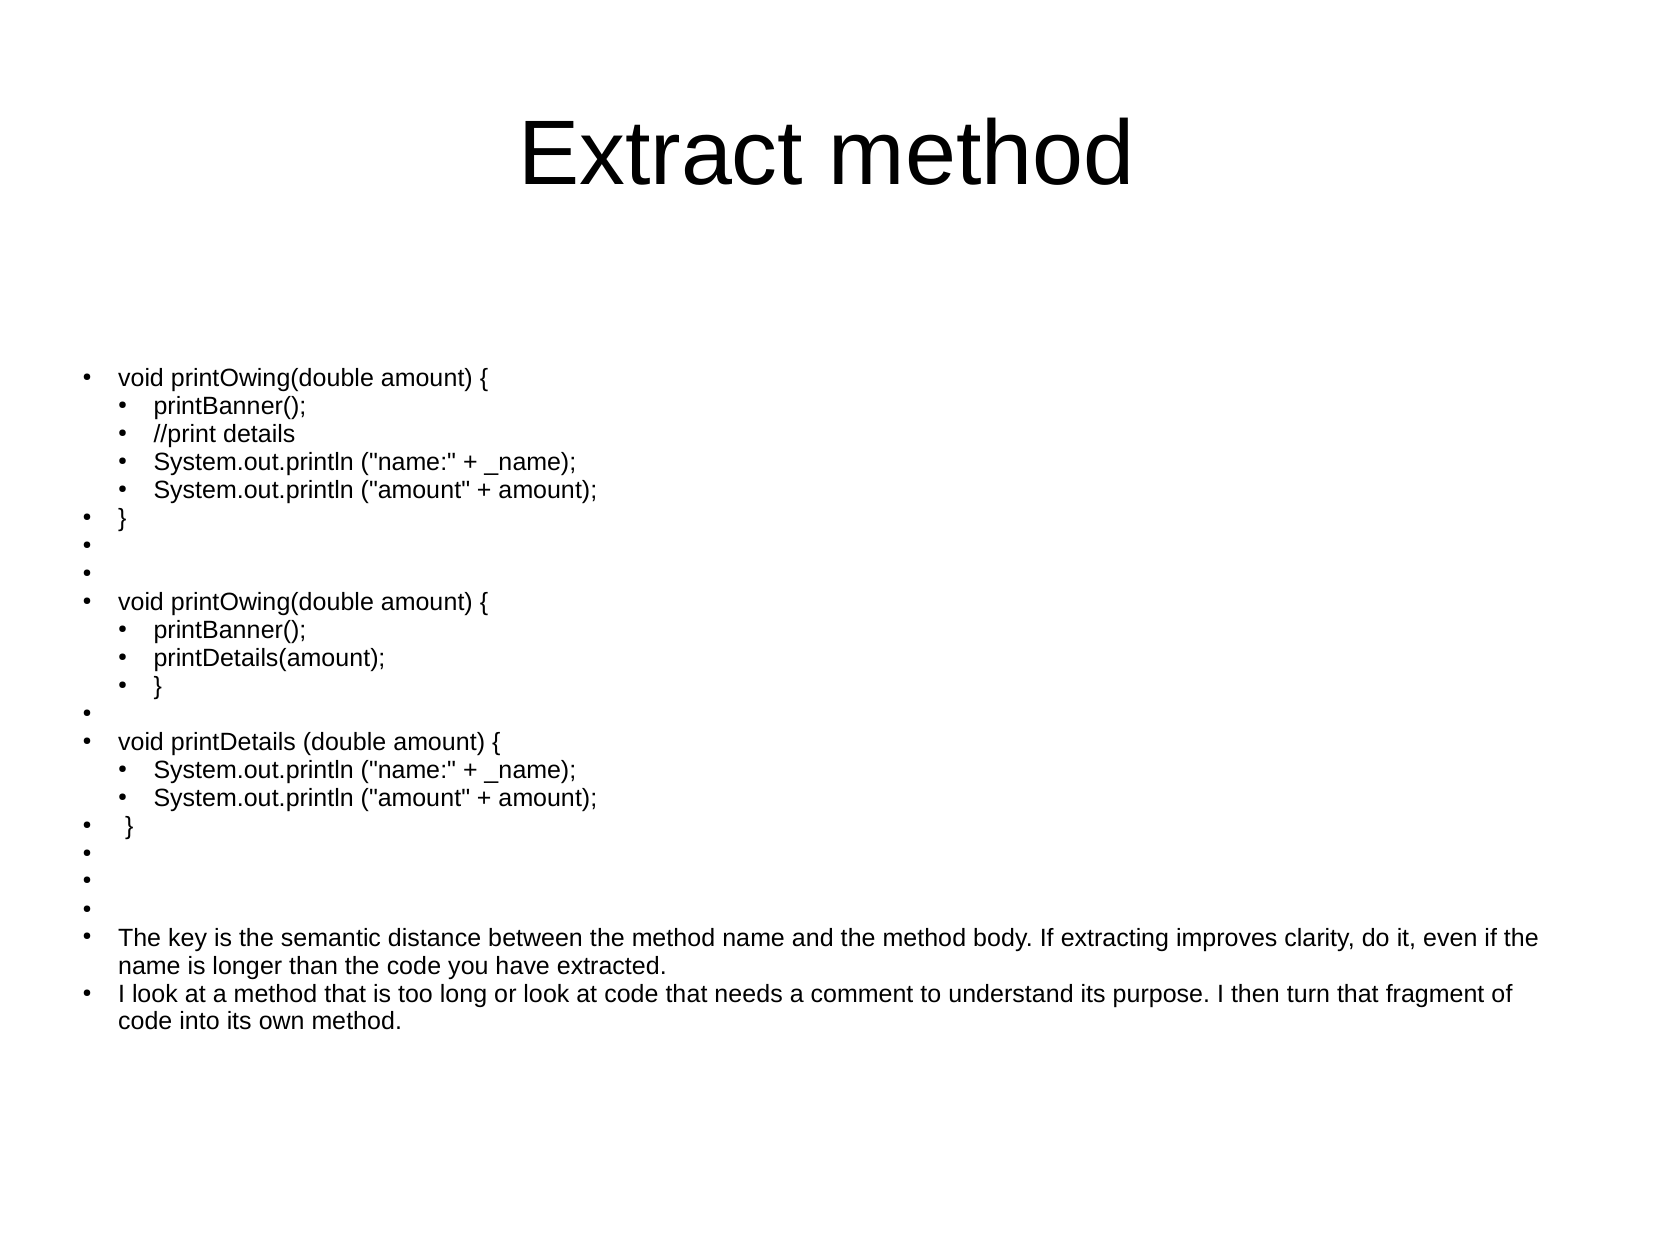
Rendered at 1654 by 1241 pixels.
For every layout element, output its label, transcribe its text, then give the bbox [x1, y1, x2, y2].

subtitle void printOwing(double amount) { printBanner(); //print details System.out.println ("name:" + _name); System.out.println ("amount" + amount); } void printOwing(double amount) { printBanner(); printDetails(amount); } void printDetails (double amount) { System.out.println ("name:" + _name); System.out.println ("amount" + amount); } The key is the semantic distance between the method name and the method body. If extracting improves clarity, do it, even if the name is longer than the code you have extracted. I look at a method that is too long or look at code that needs a comment to understand its purpose. I then turn that fragment of code into its own method. [82, 290, 1571, 1109]
title Extract method [82, 49, 1571, 257]
